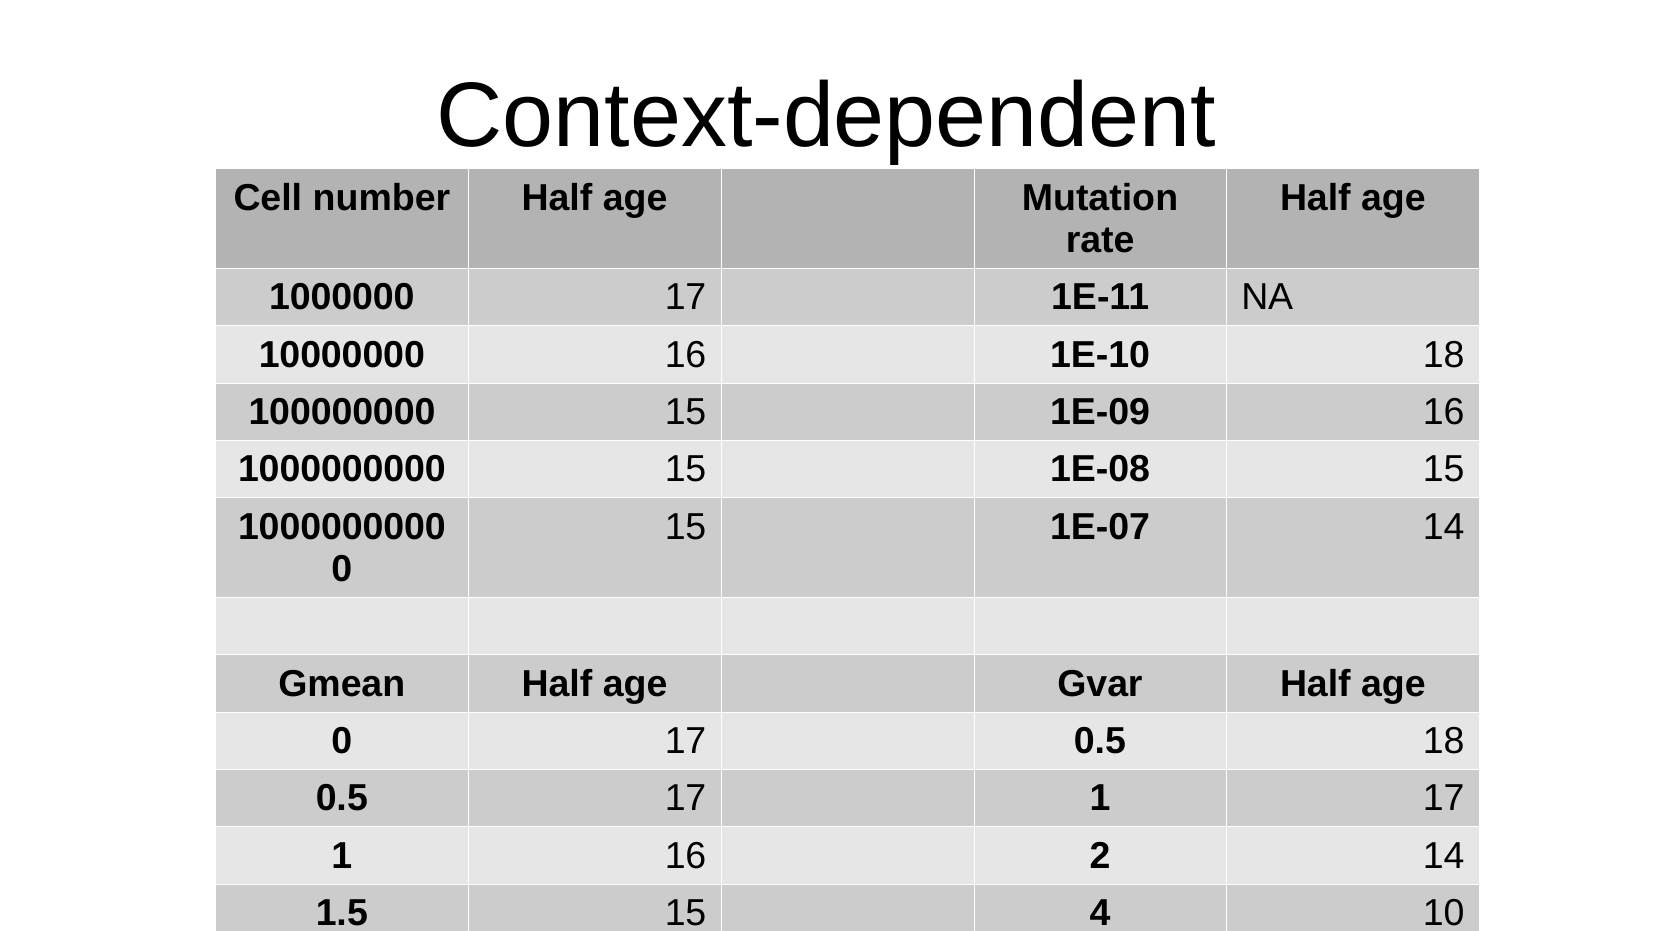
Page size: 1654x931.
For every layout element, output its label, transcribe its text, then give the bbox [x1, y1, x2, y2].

table_cell 16 [469, 326, 721, 383]
table_cell 2 [975, 827, 1226, 884]
table_cell 1E-07 [975, 498, 1226, 597]
table_cell [722, 326, 974, 383]
table_cell 14 [1227, 498, 1479, 597]
table_cell 1E-09 [975, 384, 1226, 440]
table_cell [722, 598, 974, 654]
table_cell 4 [975, 885, 1226, 931]
table_cell 1E-11 [975, 269, 1226, 325]
table_cell [975, 598, 1226, 654]
table_cell 1 [975, 770, 1226, 826]
table_cell 1.5 [216, 885, 468, 931]
table_cell 17 [469, 269, 721, 325]
table_cell 1E-10 [975, 326, 1226, 383]
table_cell [722, 269, 974, 325]
table_cell [1227, 598, 1479, 654]
table_header Half age [1227, 169, 1479, 268]
table_header [722, 169, 974, 268]
table_cell 0.5 [975, 713, 1226, 769]
table_header Mutation rate [975, 169, 1226, 268]
table_cell [469, 598, 721, 654]
table_cell Half age [469, 655, 721, 712]
table_cell 15 [469, 885, 721, 931]
table_cell 16 [1227, 384, 1479, 440]
table_header Cell number [216, 169, 468, 268]
table_cell [722, 384, 974, 440]
table_cell 15 [469, 498, 721, 597]
table_cell 15 [469, 441, 721, 497]
table_cell [722, 498, 974, 597]
table_cell 16 [469, 827, 721, 884]
table_cell [722, 655, 974, 712]
table_cell 1 [216, 827, 468, 884]
table_cell 0 [216, 713, 468, 769]
table_cell [722, 770, 974, 826]
table_cell [722, 441, 974, 497]
table_cell 17 [469, 713, 721, 769]
table_cell 15 [1227, 441, 1479, 497]
table_cell Gmean [216, 655, 468, 712]
table_cell [722, 885, 974, 931]
table_cell 100000000 [216, 384, 468, 440]
table_cell 17 [469, 770, 721, 826]
table_cell 18 [1227, 713, 1479, 769]
table_cell [722, 713, 974, 769]
table_cell 10000000000 [216, 498, 468, 597]
table_cell 0.5 [216, 770, 468, 826]
table_cell [722, 827, 974, 884]
table_cell 17 [1227, 770, 1479, 826]
table_cell 1000000 [216, 269, 468, 325]
table_cell 10000000 [216, 326, 468, 383]
table_cell 1E-08 [975, 441, 1226, 497]
table_header Half age [469, 169, 721, 268]
table_cell [216, 598, 468, 654]
table_cell Gvar [975, 655, 1226, 712]
table_cell 18 [1227, 326, 1479, 383]
table_cell 14 [1227, 827, 1479, 884]
table_cell 1000000000 [216, 441, 468, 497]
table_cell Half age [1227, 655, 1479, 712]
title Context-dependent [82, 37, 1571, 193]
table_cell 10 [1227, 885, 1479, 931]
table_cell 15 [469, 384, 721, 440]
table_cell NA [1227, 269, 1479, 325]
